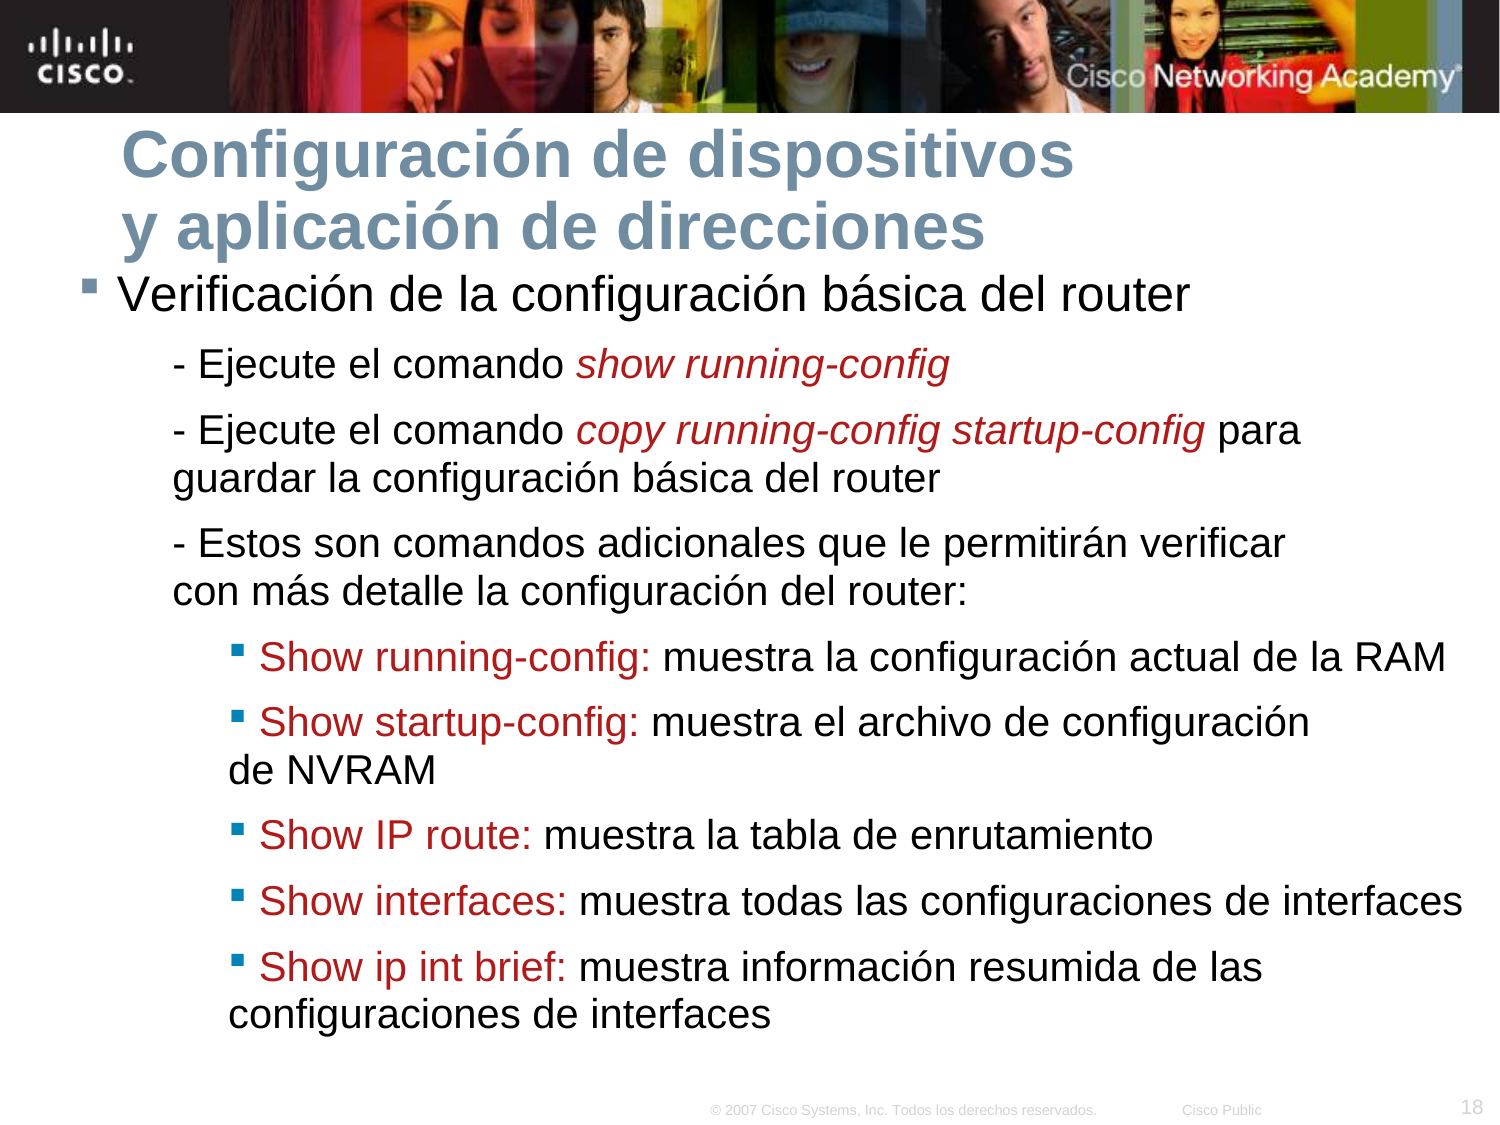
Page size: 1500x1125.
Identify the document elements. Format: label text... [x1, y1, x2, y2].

title Configuración de dispositivos y aplicación de direcciones [107, 113, 1444, 258]
list Verificación de la configuración básica del router - Ejecute el comando show running-config - Ejecute el comando copy running-config startup-config para guardar la configuración básica del router - Estos son comandos adicionales que le permitirán verificar con más detalle la configuración del router: Show running-config: muestra la configuración actual de la RAM Show startup-config: muestra el archivo de configuración de NVRAM Show IP route: muestra la tabla de enrutamiento Show interfaces: muestra todas las configuraciones de interfaces Show ip int brief: muestra información resumida de las configuraciones de interfaces [64, 258, 1500, 1092]
picture [0, 0, 1500, 113]
